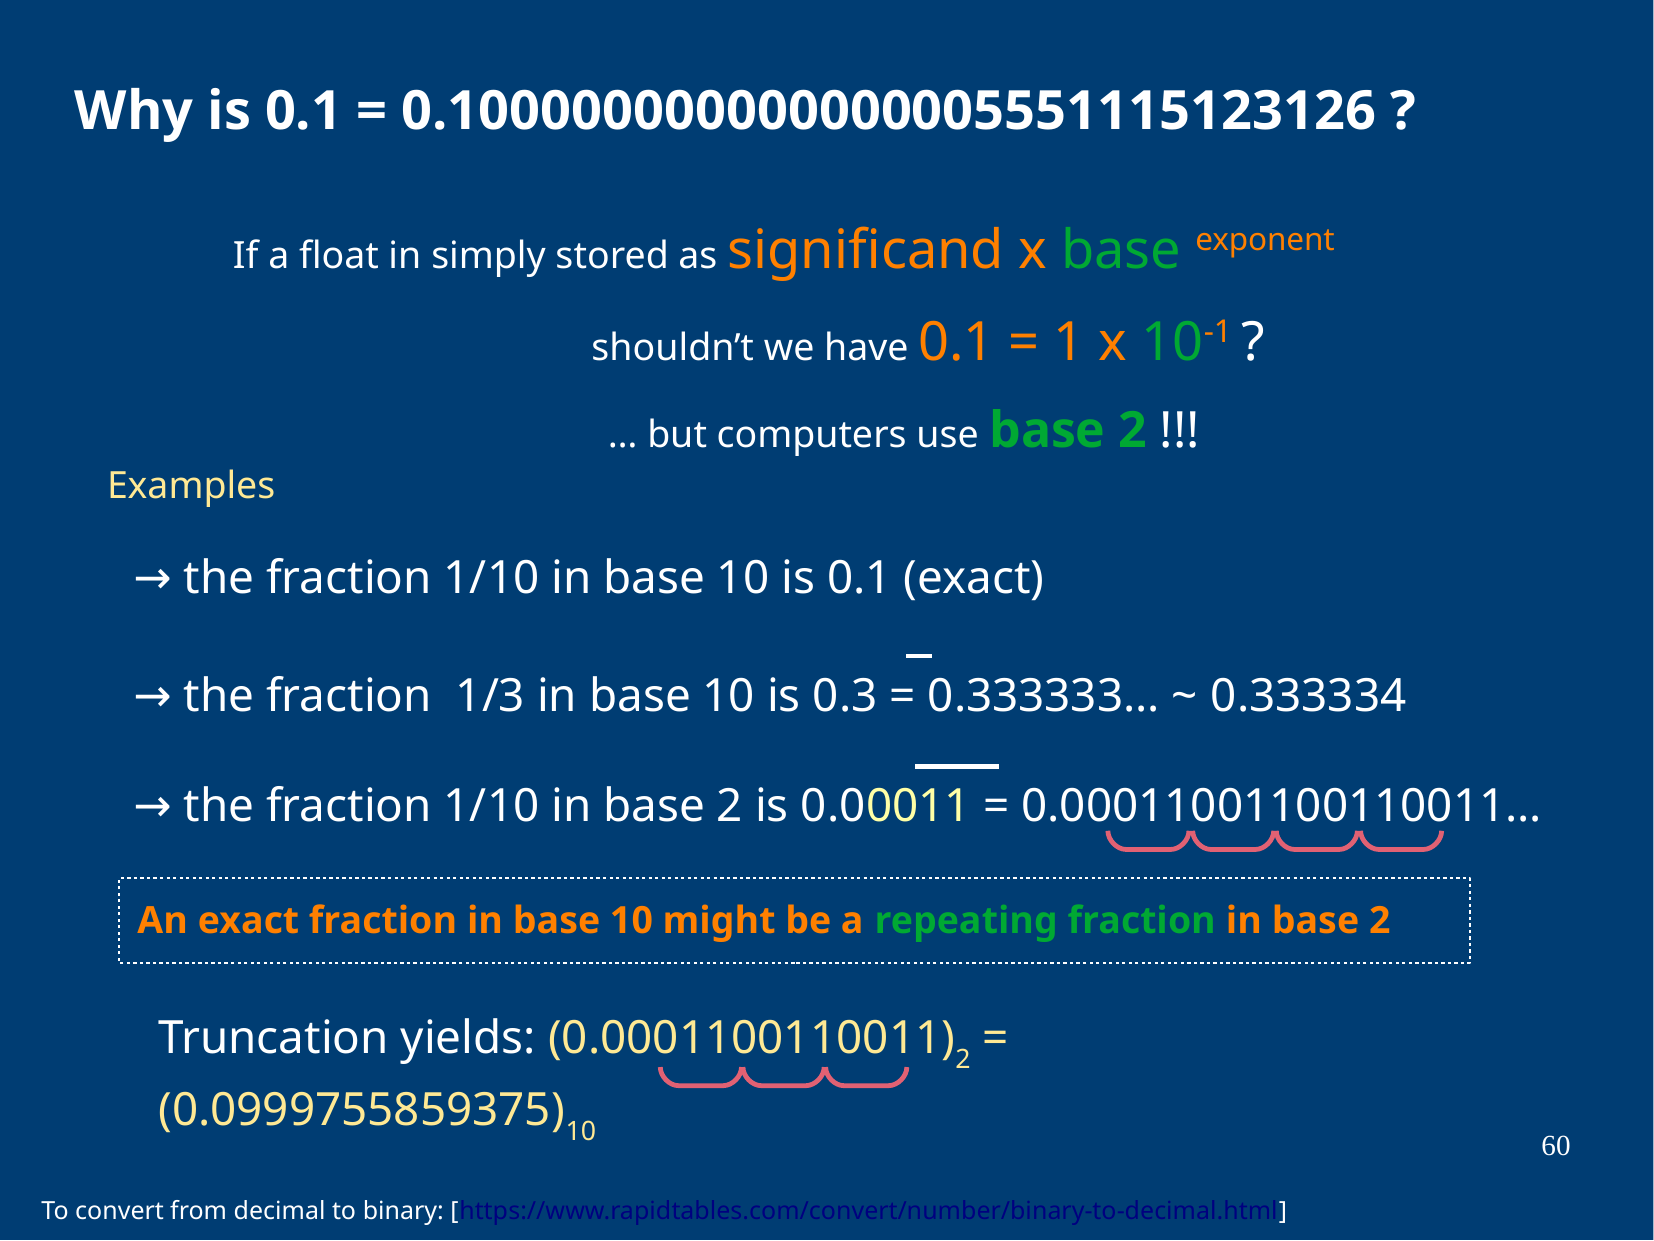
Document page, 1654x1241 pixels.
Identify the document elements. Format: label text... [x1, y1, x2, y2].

text_box → the fraction 1/10 in base 2 is 0.00011 = 0.00011001100110011… [118, 765, 1654, 854]
text_box Examples [92, 451, 377, 527]
text_box To convert from decimal to binary: [https://www.rapidtables.com/convert/number/binary-to-decimal.html] [26, 1185, 1654, 1241]
text_box An exact fraction in base 10 might be a repeating fraction in base 2 [122, 885, 1654, 962]
text_box → the fraction 1/10 in base 10 is 0.1 (exact) [118, 536, 1431, 625]
text_box Why is 0.1 = 0.100000000000000005551115123126 ? [60, 64, 1654, 165]
text_box Truncation yields: (0.0001100110011)2 = (0.0999755859375)10 [143, 997, 1446, 1101]
text_box → the fraction 1/3 in base 10 is 0.3 = 0.333333… ~ 0.333334 [118, 654, 1515, 743]
text_box If a float in simply stored as significand x base exponent shouldn’t we have 0.1 = 1 x 10-1 ? … but computers use base 2 !!! [218, 203, 1654, 506]
